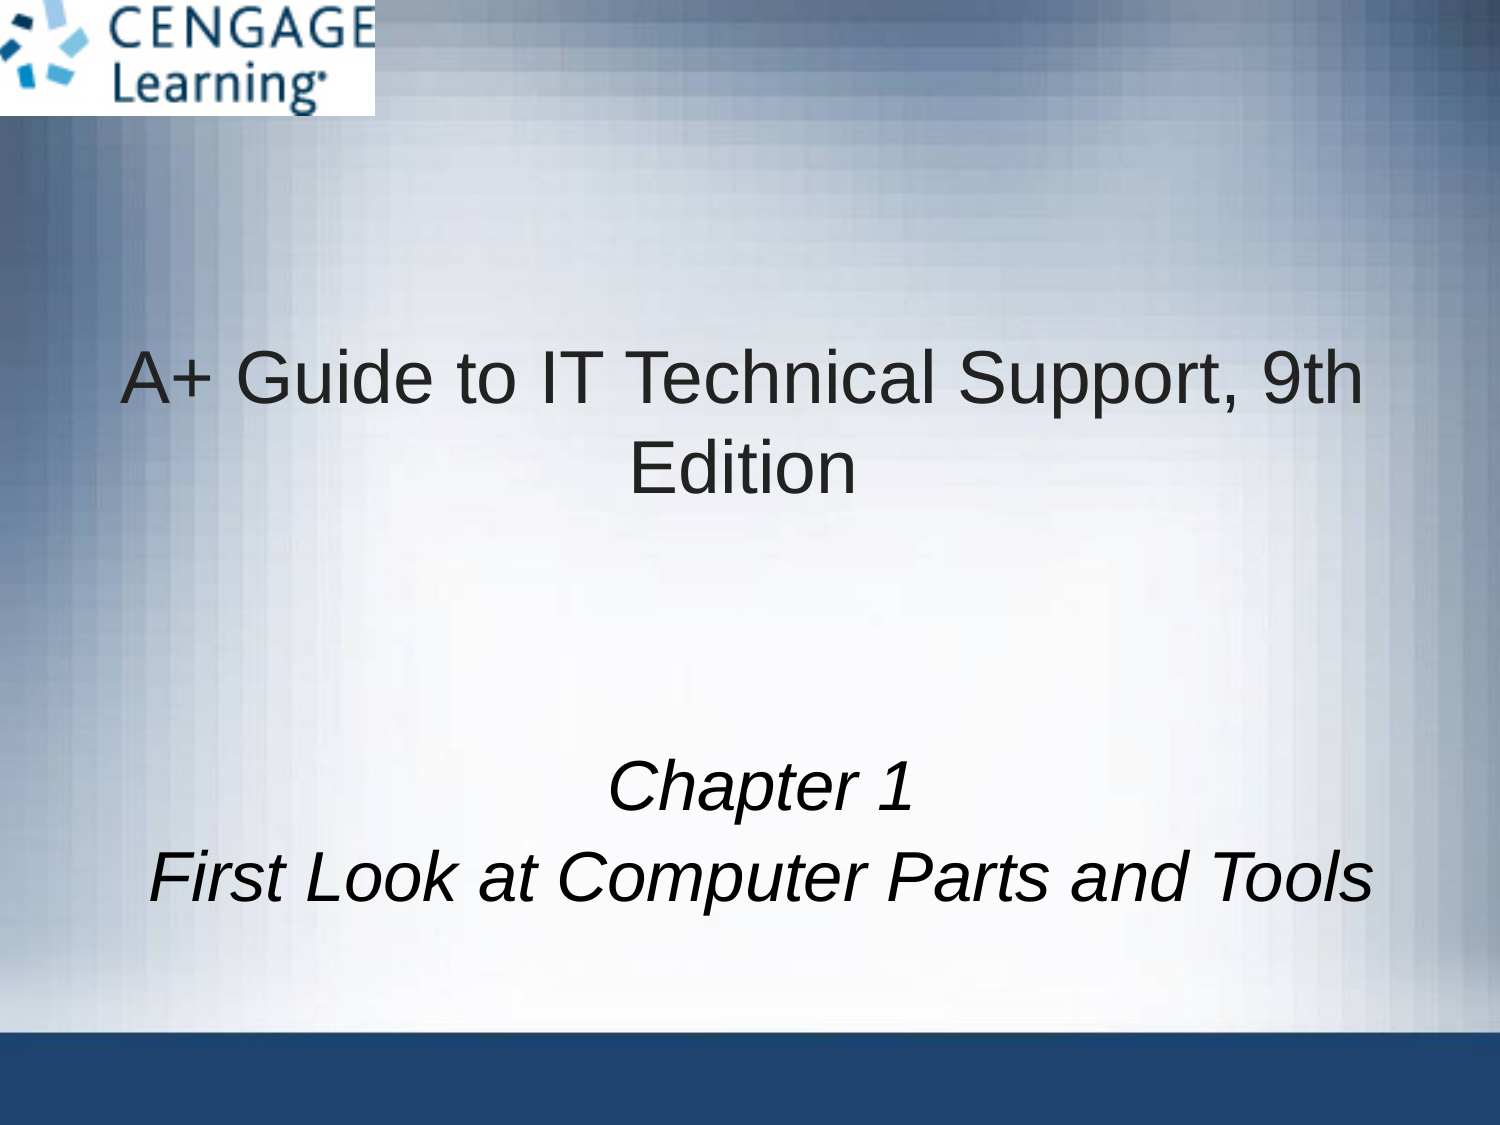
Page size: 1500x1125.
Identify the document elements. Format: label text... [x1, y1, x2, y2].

subtitle Chapter 1 First Look at Computer Parts and Tools [111, 742, 1413, 982]
title A+ Guide to IT Technical Support, 9th Edition [62, 237, 1425, 600]
picture [0, 0, 1500, 1125]
